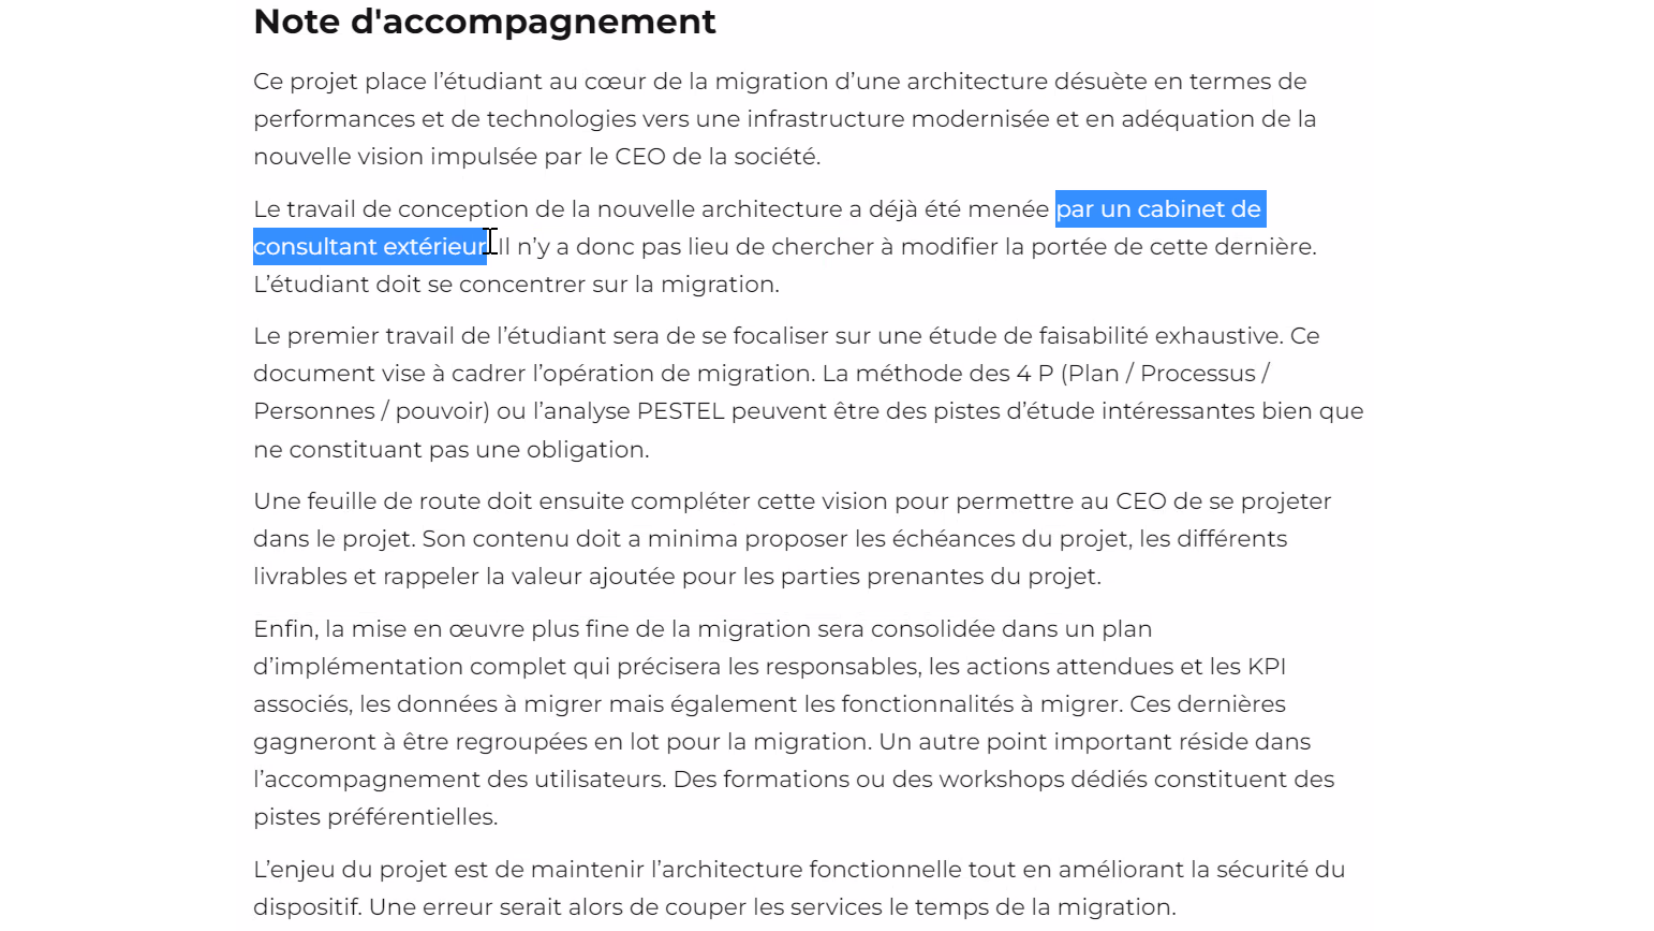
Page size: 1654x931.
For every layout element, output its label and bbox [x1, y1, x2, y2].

picture [236, 0, 1374, 931]
